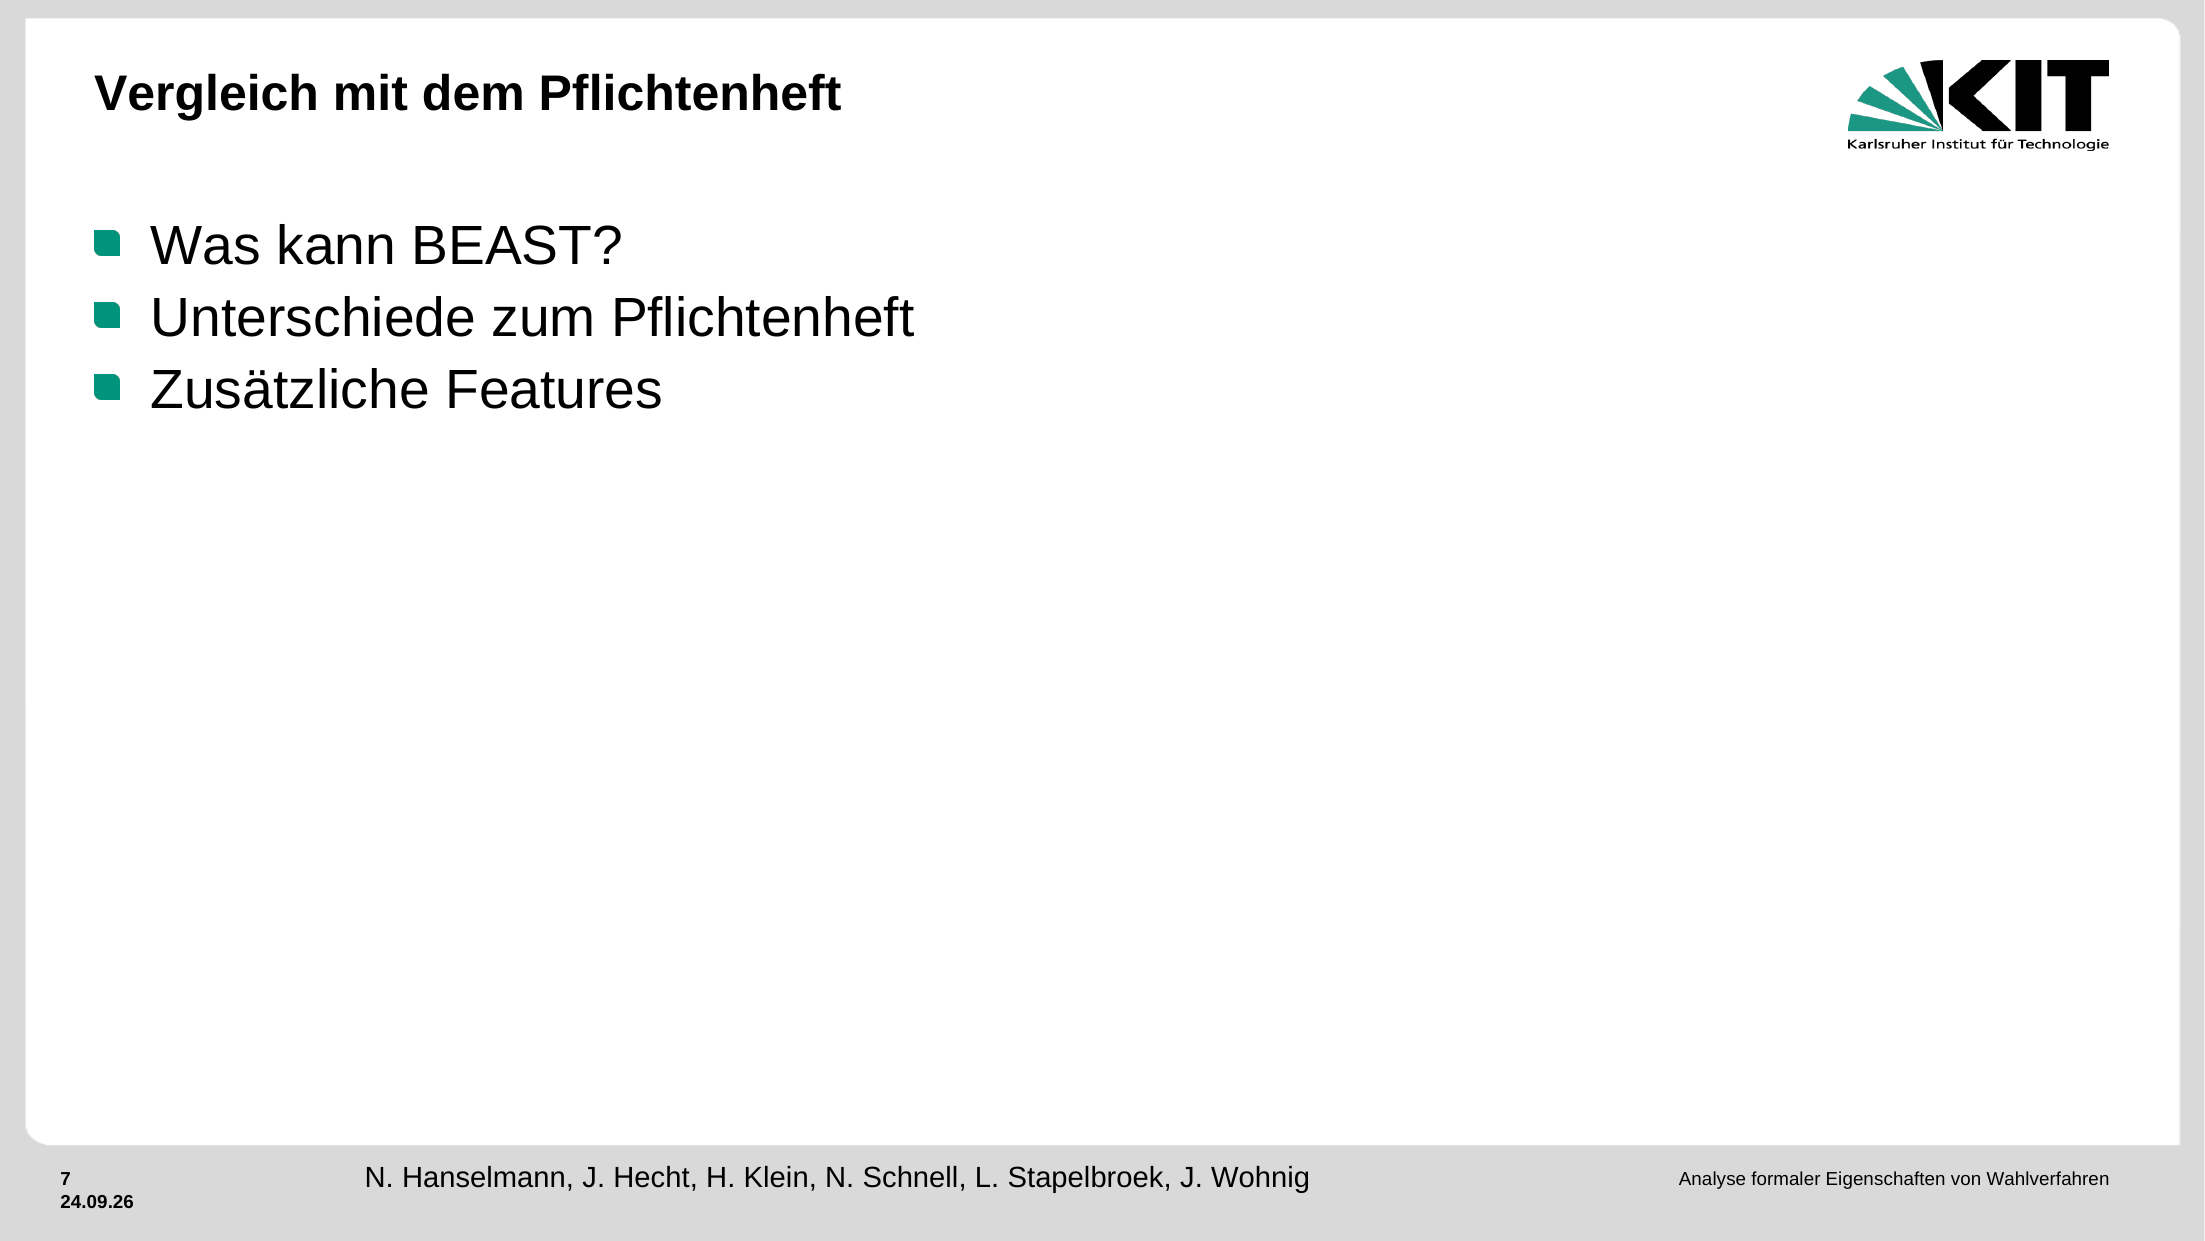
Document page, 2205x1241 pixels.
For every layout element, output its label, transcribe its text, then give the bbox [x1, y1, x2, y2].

title Vergleich mit dem Pflichtenheft [94, 60, 1761, 162]
picture [0, 0, 2205, 1241]
list Was kann BEAST? Unterschiede zum Pflichtenheft Zusätzliche Features [94, 216, 2084, 1102]
